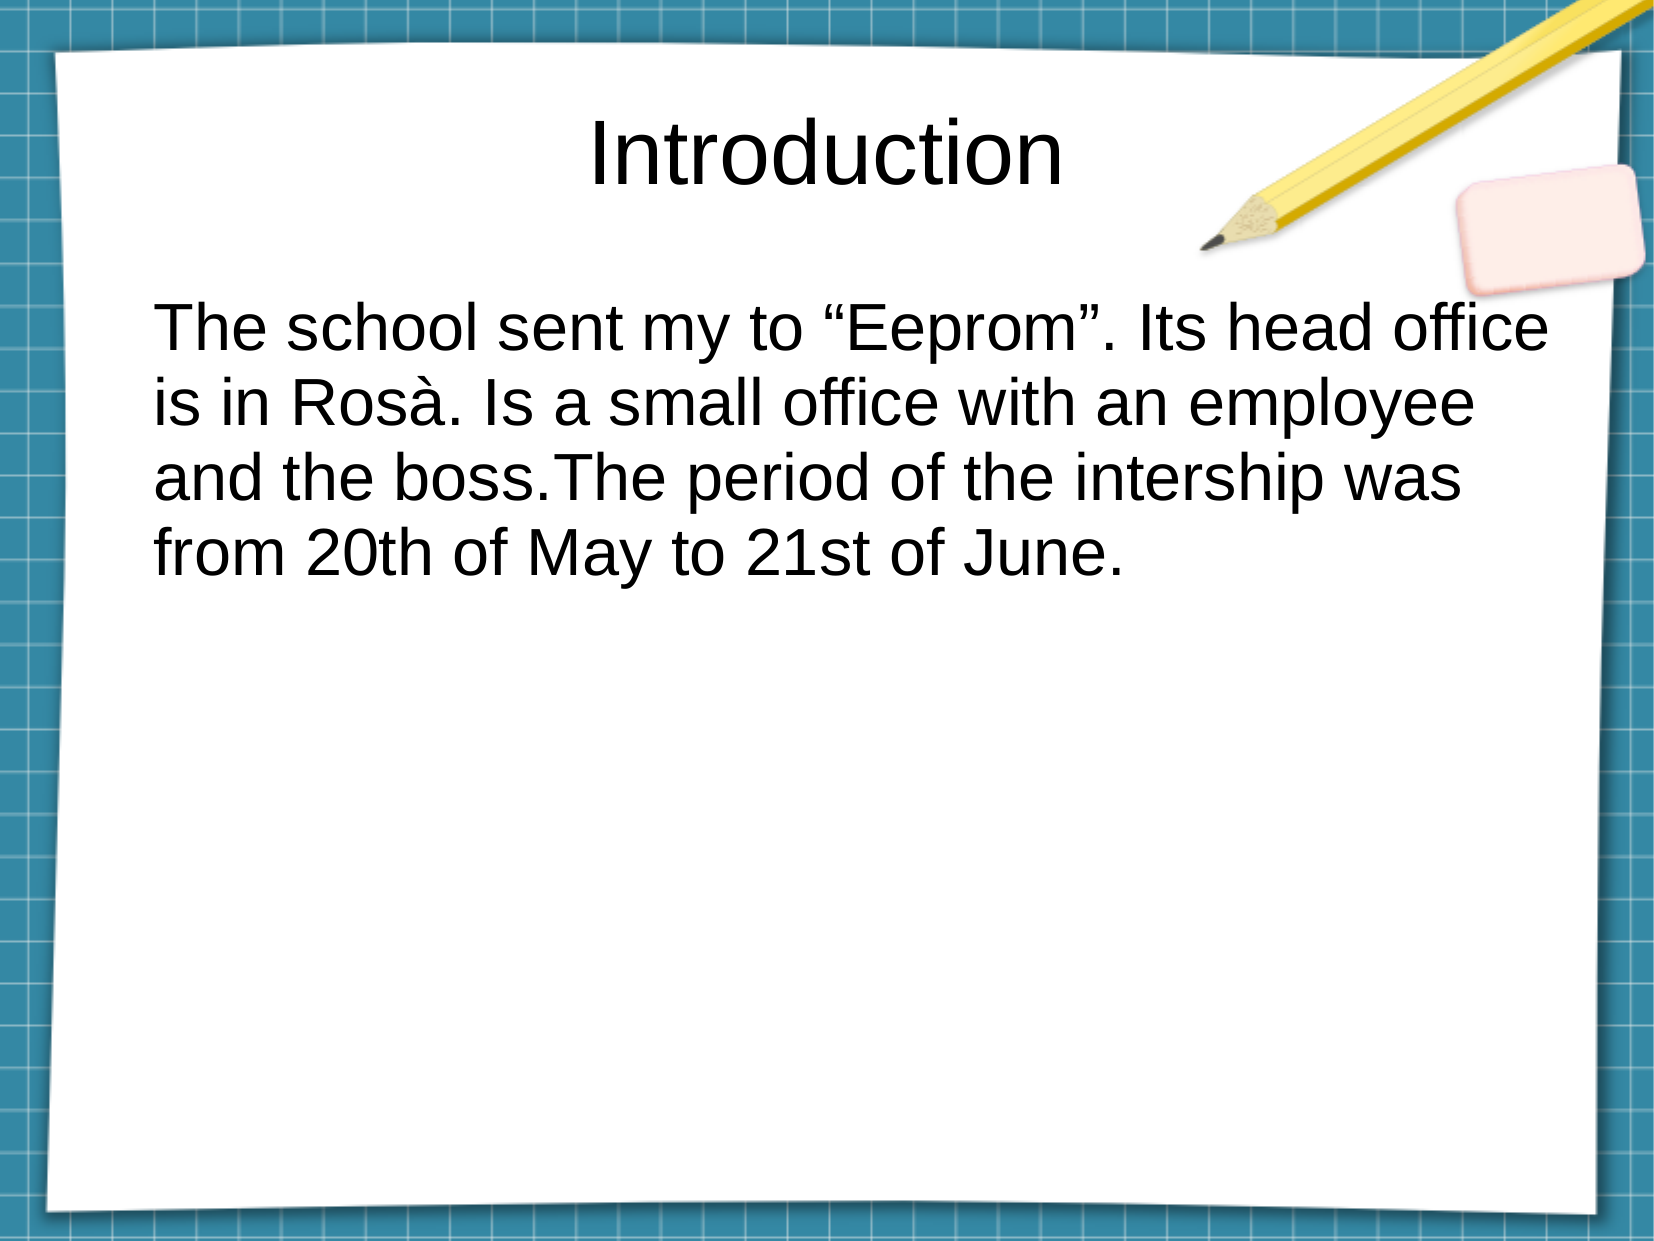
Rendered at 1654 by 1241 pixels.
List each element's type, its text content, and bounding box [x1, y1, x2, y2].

picture [0, 0, 1654, 1241]
title Introduction [82, 49, 1571, 257]
list The school sent my to “Eeprom”. Its head office is in Rosà. Is a small office with an employee and the boss.The period of the intership was from 20th of May to 21st of June. [82, 290, 1571, 1010]
